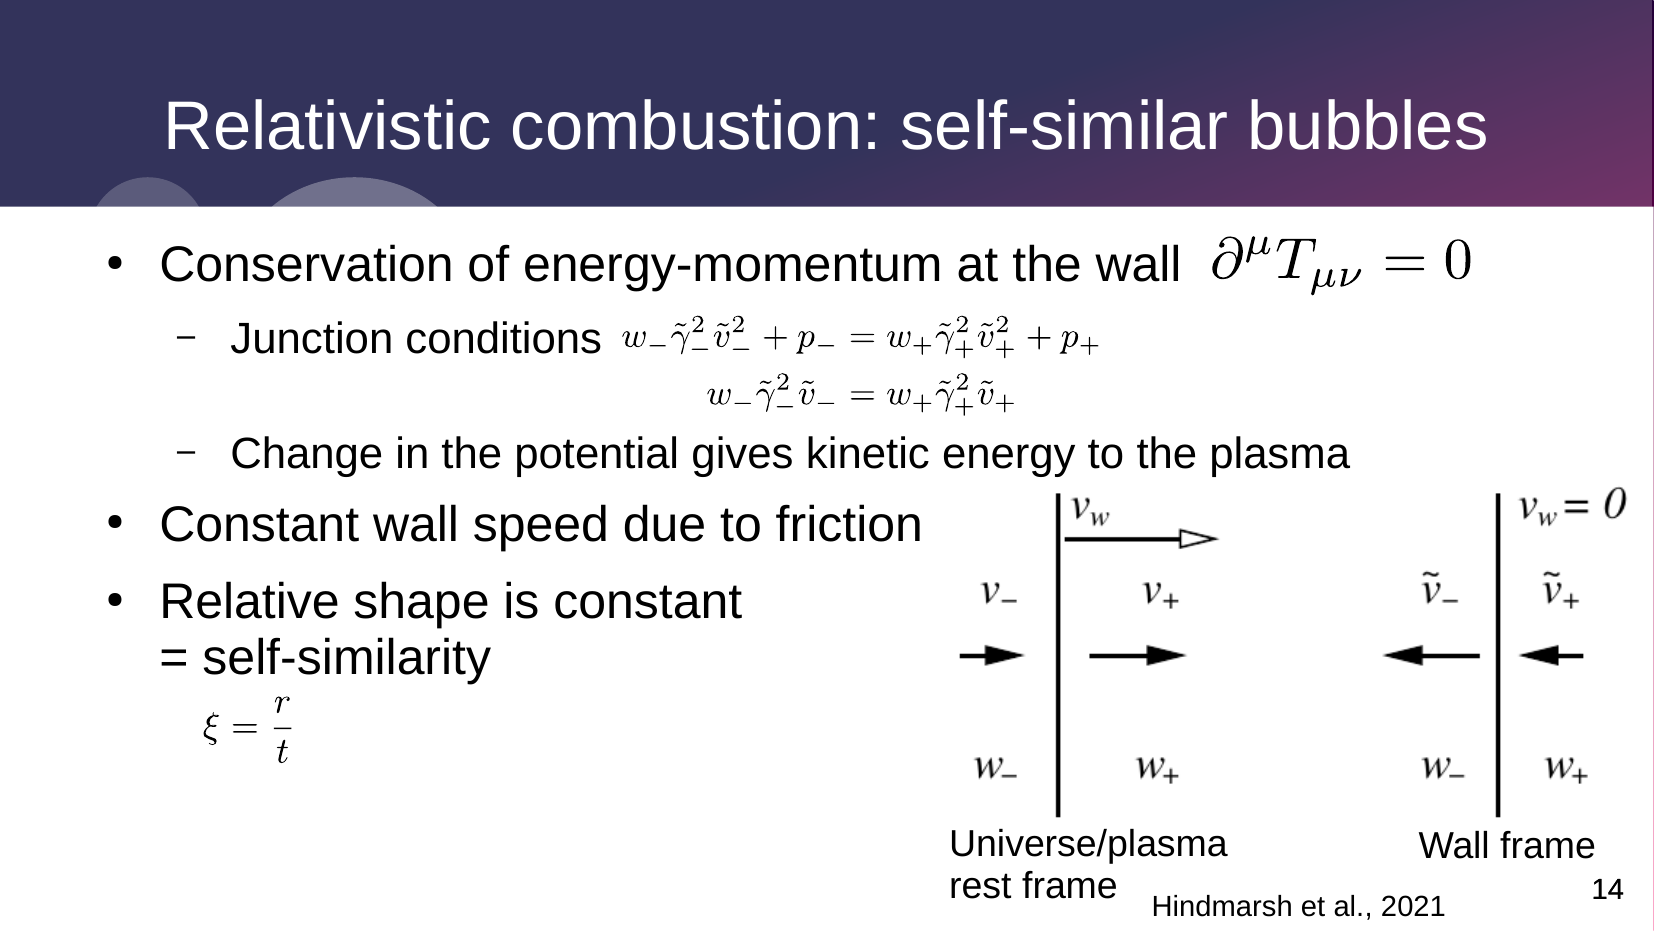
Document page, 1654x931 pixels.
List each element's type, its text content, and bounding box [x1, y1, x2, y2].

text_box Universe/plasma rest frame [934, 814, 1258, 931]
title Relativistic combustion: self-similar bubbles [88, 44, 1565, 207]
picture [1207, 233, 1473, 298]
text_box Hindmarsh et al., 2021 [1258, 883, 1462, 931]
picture [928, 479, 1652, 832]
picture [619, 314, 1100, 418]
text_box Wall frame [1403, 817, 1611, 874]
list Conservation of energy-momentum at the wall Junction conditions Change in the potential gives kinetic energy to the plasma Constant wall speed due to friction Relative shape is constant = self-similarity [88, 236, 1565, 827]
picture [202, 696, 292, 764]
